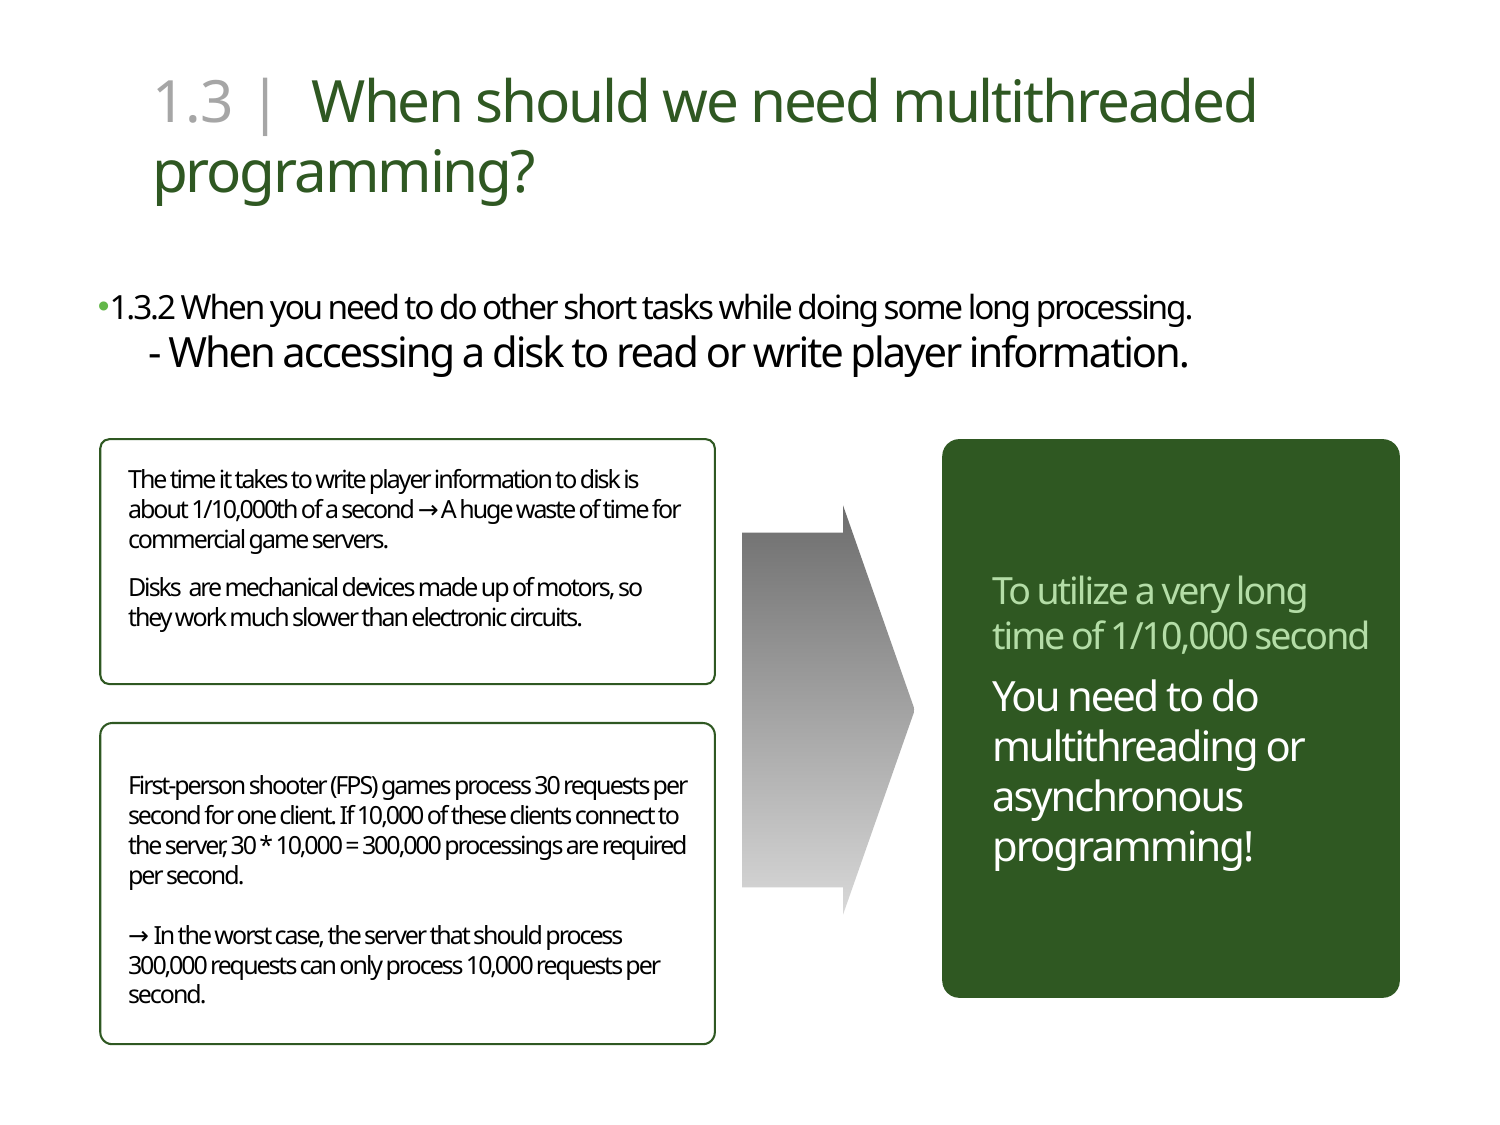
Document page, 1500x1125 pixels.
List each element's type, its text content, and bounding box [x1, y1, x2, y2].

text_box To utilize a very long time of 1/10,000 second You need to do multithreading or asynchronous programming! [942, 439, 1400, 998]
text_box 1.3 | When should we need multithreaded programming? [137, 55, 1449, 213]
text_box First-person shooter (FPS) games process 30 requests per second for one client. If 10,000 of these clients connect to the server, 30 * 10,000 = 300,000 processings are required per second. → In the worst case, the server that should process 300,000 requests can only process 10,000 requests per second. [113, 761, 702, 1020]
text_box The time it takes to write player information to disk is about 1/10,000th of a second → A huge waste of time for commercial game servers. [113, 456, 702, 563]
text_box - When accessing a disk to read or write player information. [133, 329, 1416, 384]
text_box [742, 505, 915, 915]
text_box Disks are mechanical devices made up of motors, so they work much slower than electronic circuits. [113, 563, 702, 640]
text_box 1.3.2 When you need to do other short tasks while doing some long processing. [82, 258, 1424, 329]
